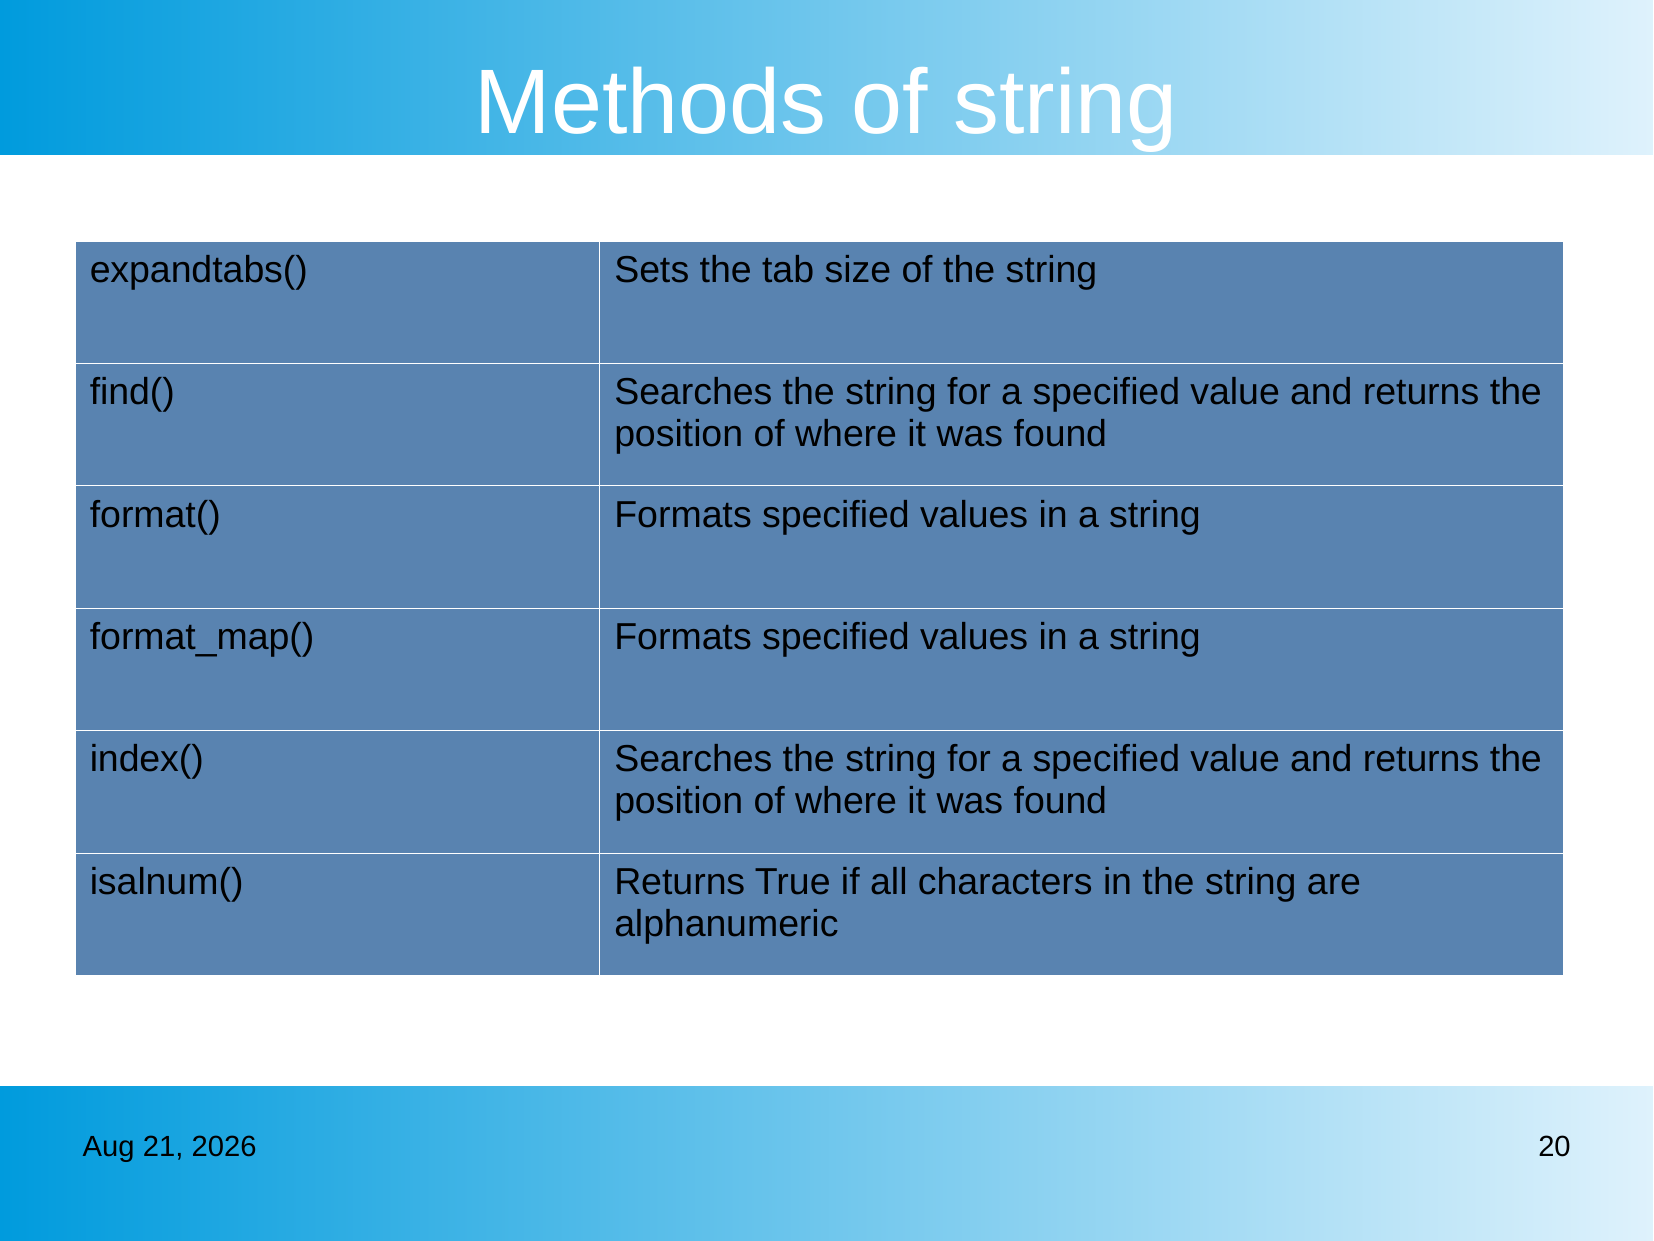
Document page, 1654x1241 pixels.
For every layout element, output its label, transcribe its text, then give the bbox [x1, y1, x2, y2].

table_cell find() [76, 364, 599, 485]
table_cell Returns True if all characters in the string are alphanumeric [600, 854, 1563, 975]
table_cell Formats specified values in a string [600, 609, 1563, 730]
table_cell index() [76, 731, 599, 853]
table_cell Searches the string for a specified value and returns the position of where it was found [600, 731, 1563, 853]
table_cell isalnum() [76, 854, 599, 975]
table_header Sets the tab size of the string [600, 242, 1563, 363]
table_cell Searches the string for a specified value and returns the position of where it was found [600, 364, 1563, 485]
table_cell format_map() [76, 609, 599, 730]
title Methods of string [82, 49, 1571, 155]
table_cell Formats specified values in a string [600, 486, 1563, 608]
table_header expandtabs() [76, 242, 599, 363]
table_cell format() [76, 486, 599, 608]
